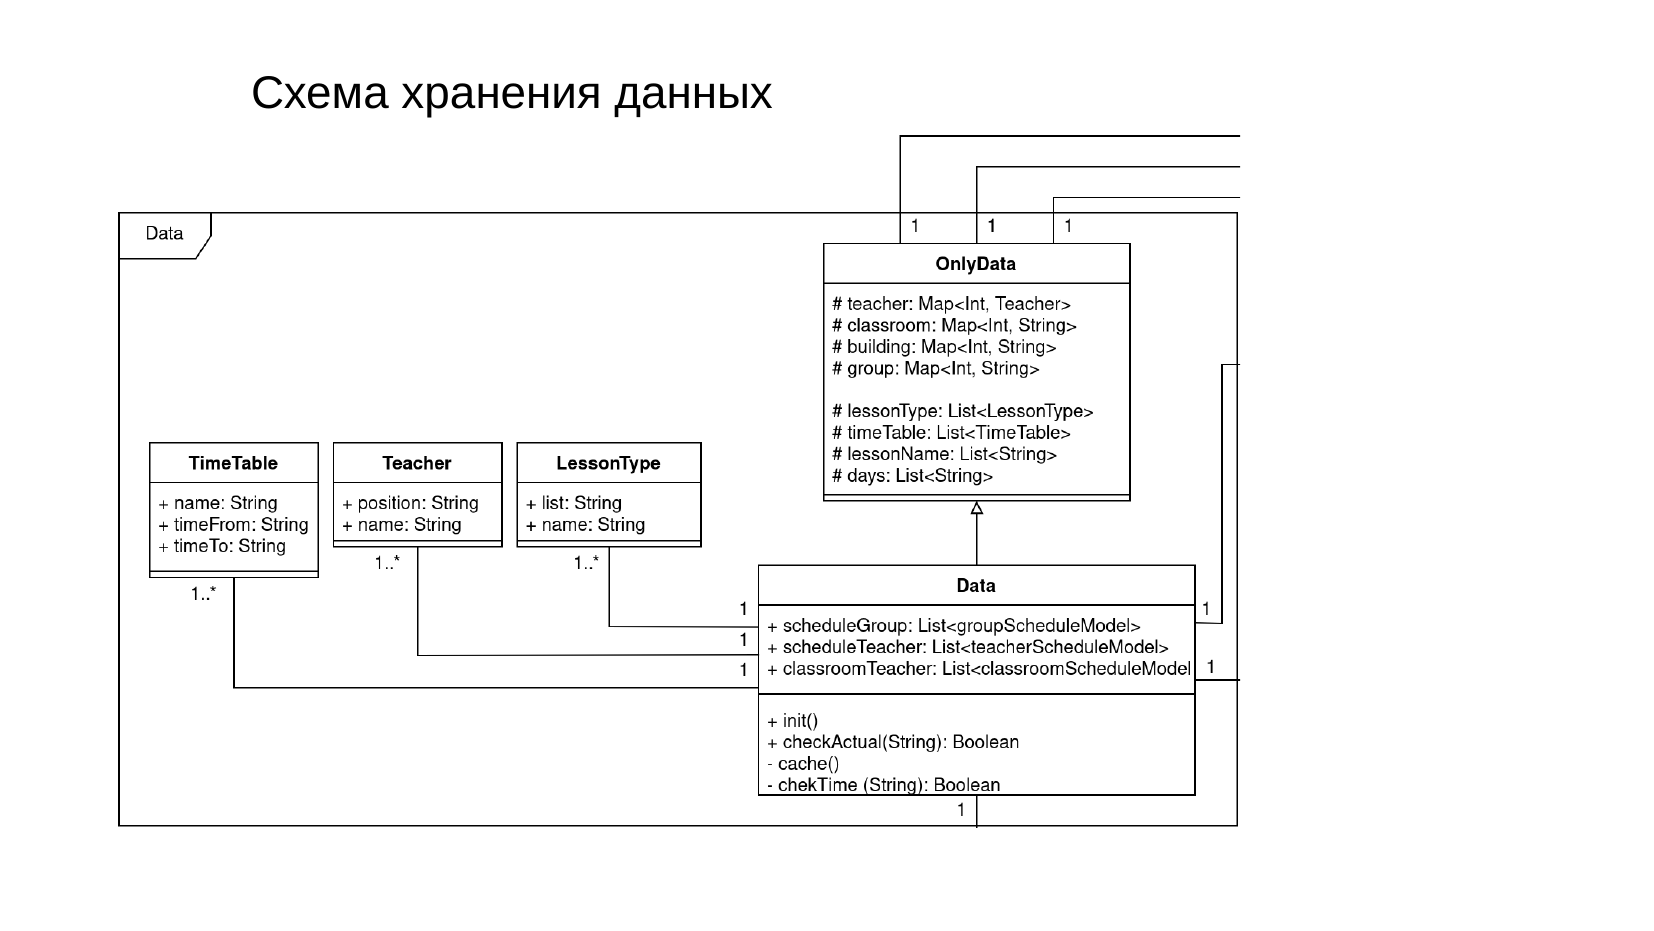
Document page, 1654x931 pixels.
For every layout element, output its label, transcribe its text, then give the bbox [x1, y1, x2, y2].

text_box Схема хранения данных [236, 59, 886, 126]
picture [118, 135, 1241, 828]
